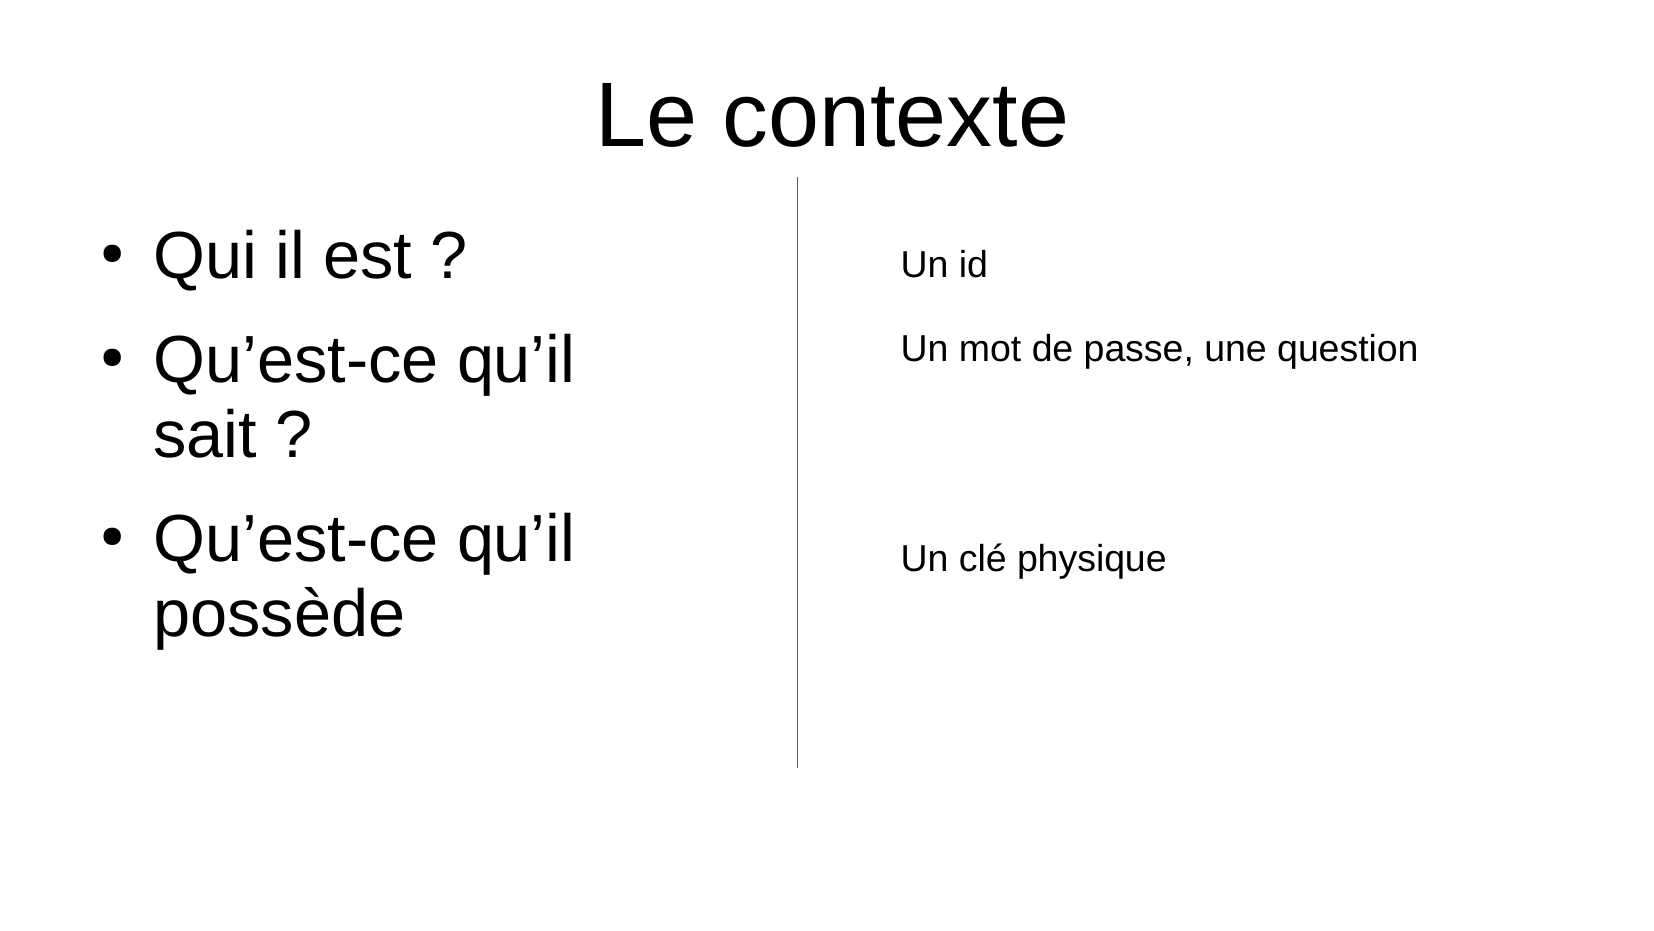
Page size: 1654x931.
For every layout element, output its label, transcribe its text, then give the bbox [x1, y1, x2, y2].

list Qui il est ? Qu’est-ce qu’il sait ? Qu’est-ce qu’il possède [82, 217, 650, 758]
title Le contexte [88, 37, 1577, 193]
text_box Un id Un mot de passe, une question Un clé physique [885, 236, 1565, 768]
